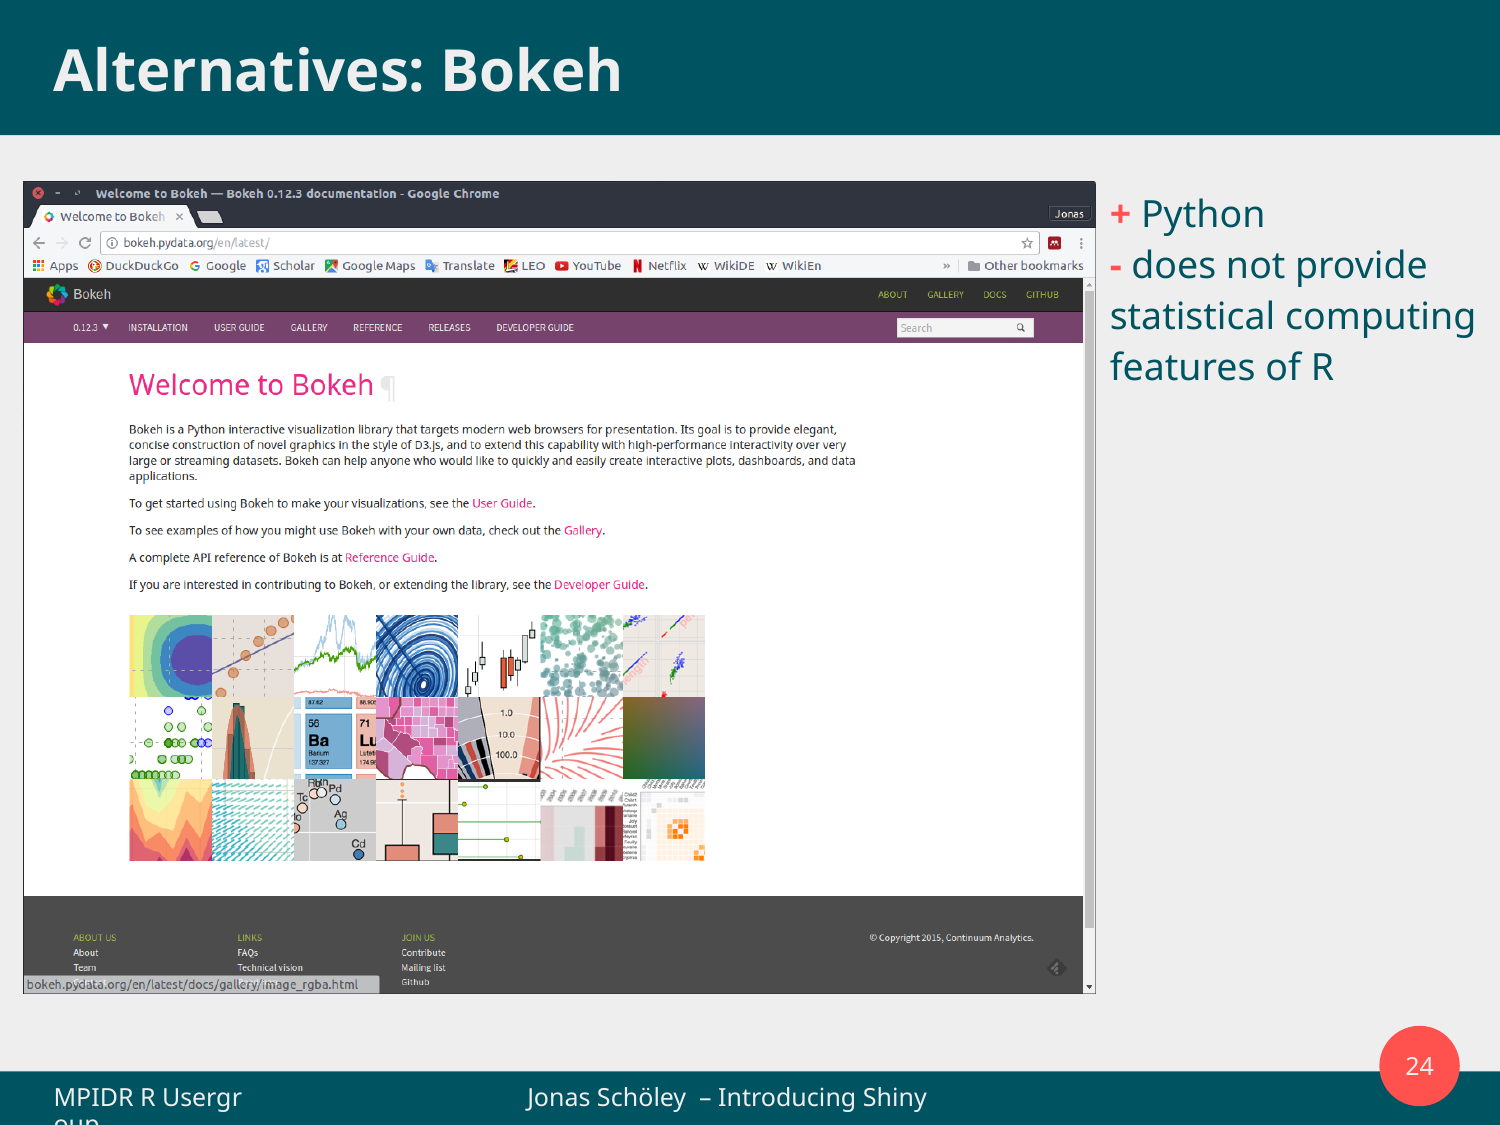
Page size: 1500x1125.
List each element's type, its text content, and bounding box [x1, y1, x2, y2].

picture [23, 181, 1096, 994]
text_box + Python - does not provide statistical computing features of R [1095, 180, 1500, 394]
title Alternatives: Bokeh [53, 0, 1447, 141]
